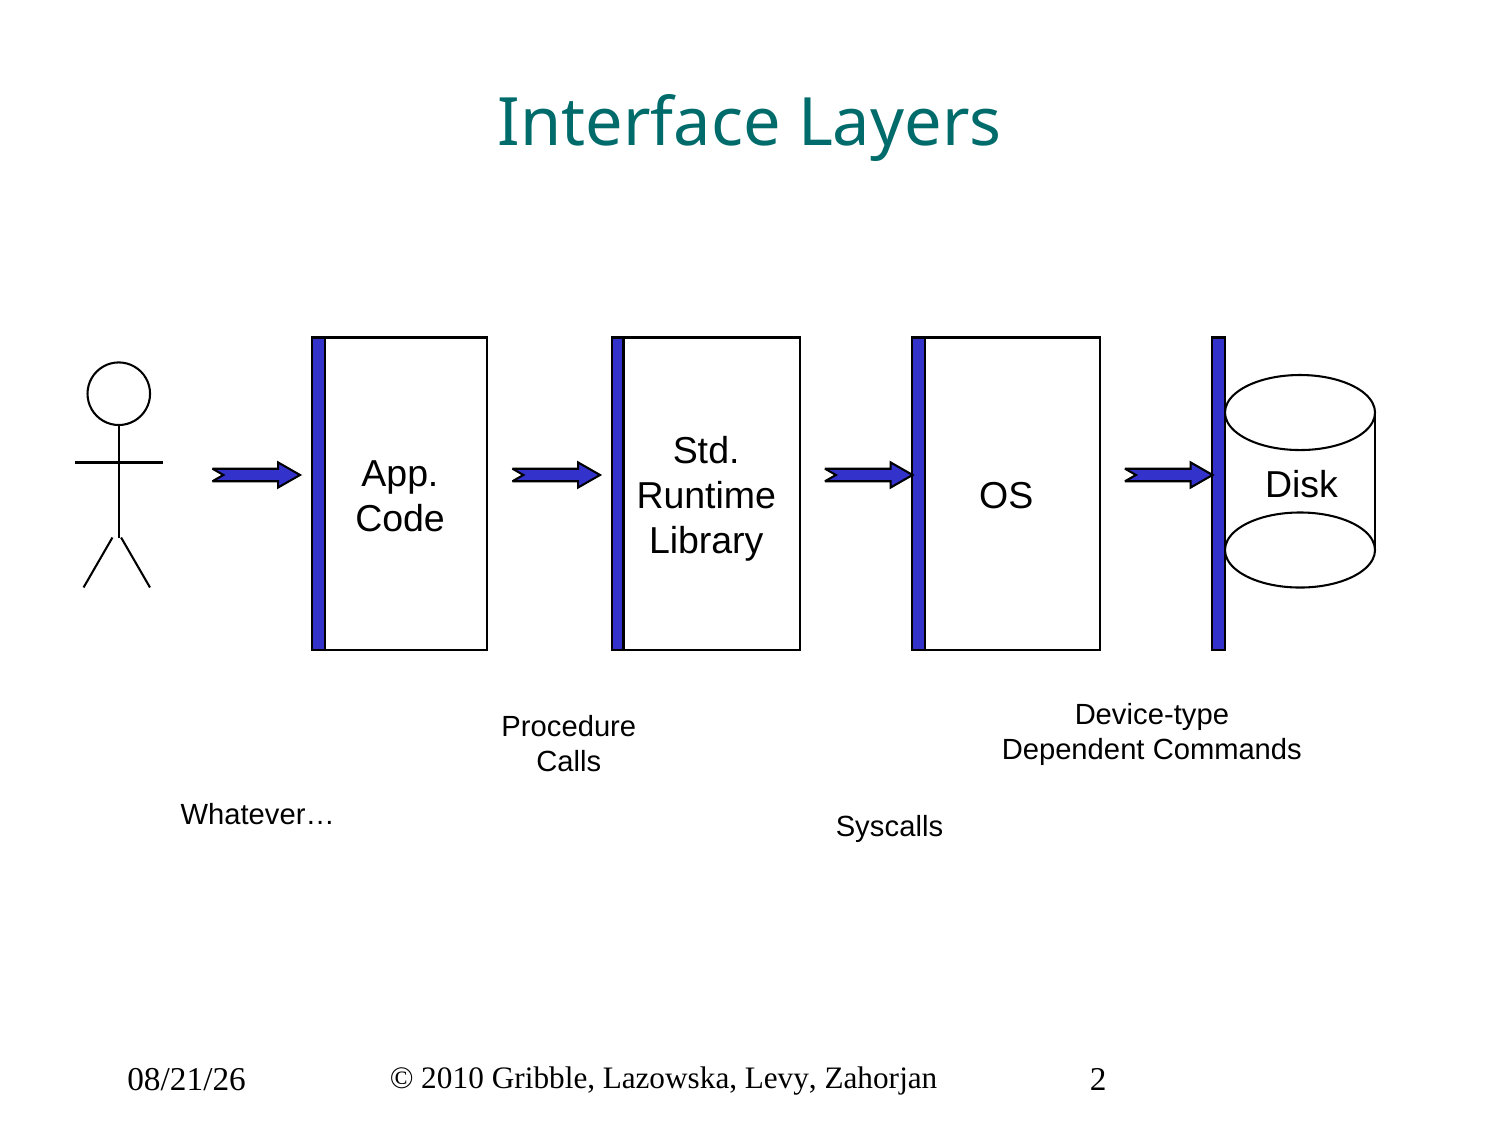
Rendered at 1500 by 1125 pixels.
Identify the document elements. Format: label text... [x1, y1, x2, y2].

text_box OS [925, 337, 1100, 651]
title Interface Layers [112, 62, 1388, 175]
text_box [212, 462, 301, 488]
text_box Syscalls [820, 799, 959, 851]
text_box [612, 337, 624, 651]
text_box Disk [1250, 452, 1353, 513]
text_box Device-type Dependent Commands [987, 687, 1318, 773]
text_box Std. Runtime Library [624, 337, 800, 651]
text_box Whatever… [165, 787, 350, 838]
text_box [512, 462, 601, 488]
text_box [825, 337, 925, 651]
text_box [1125, 337, 1225, 651]
text_box [312, 337, 325, 651]
text_box Procedure Calls [486, 699, 652, 786]
text_box App. Code [325, 337, 488, 651]
